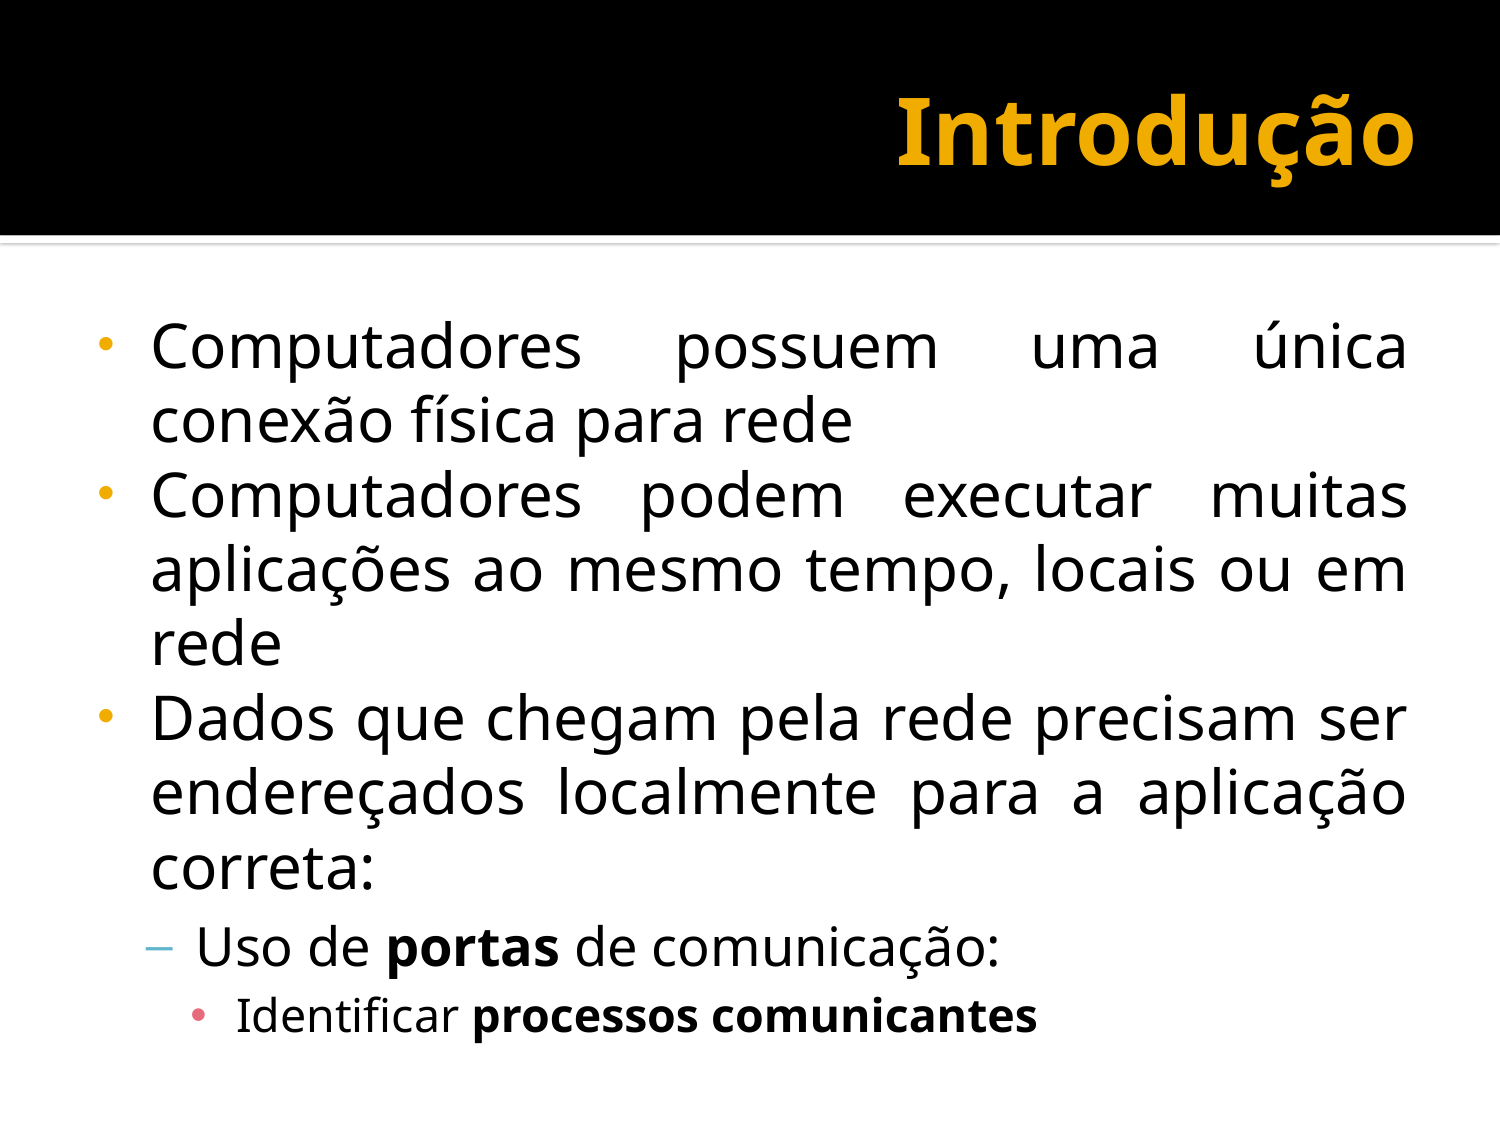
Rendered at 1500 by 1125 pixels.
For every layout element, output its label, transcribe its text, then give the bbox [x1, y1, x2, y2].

list Computadores possuem uma única conexão física para rede Computadores podem executar muitas aplicações ao mesmo tempo, locais ou em rede Dados que chegam pela rede precisam ser endereçados localmente para a aplicação correta: Uso de portas de comunicação: Identificar processos comunicantes [75, 291, 1425, 1050]
title Introdução [75, 25, 1425, 231]
